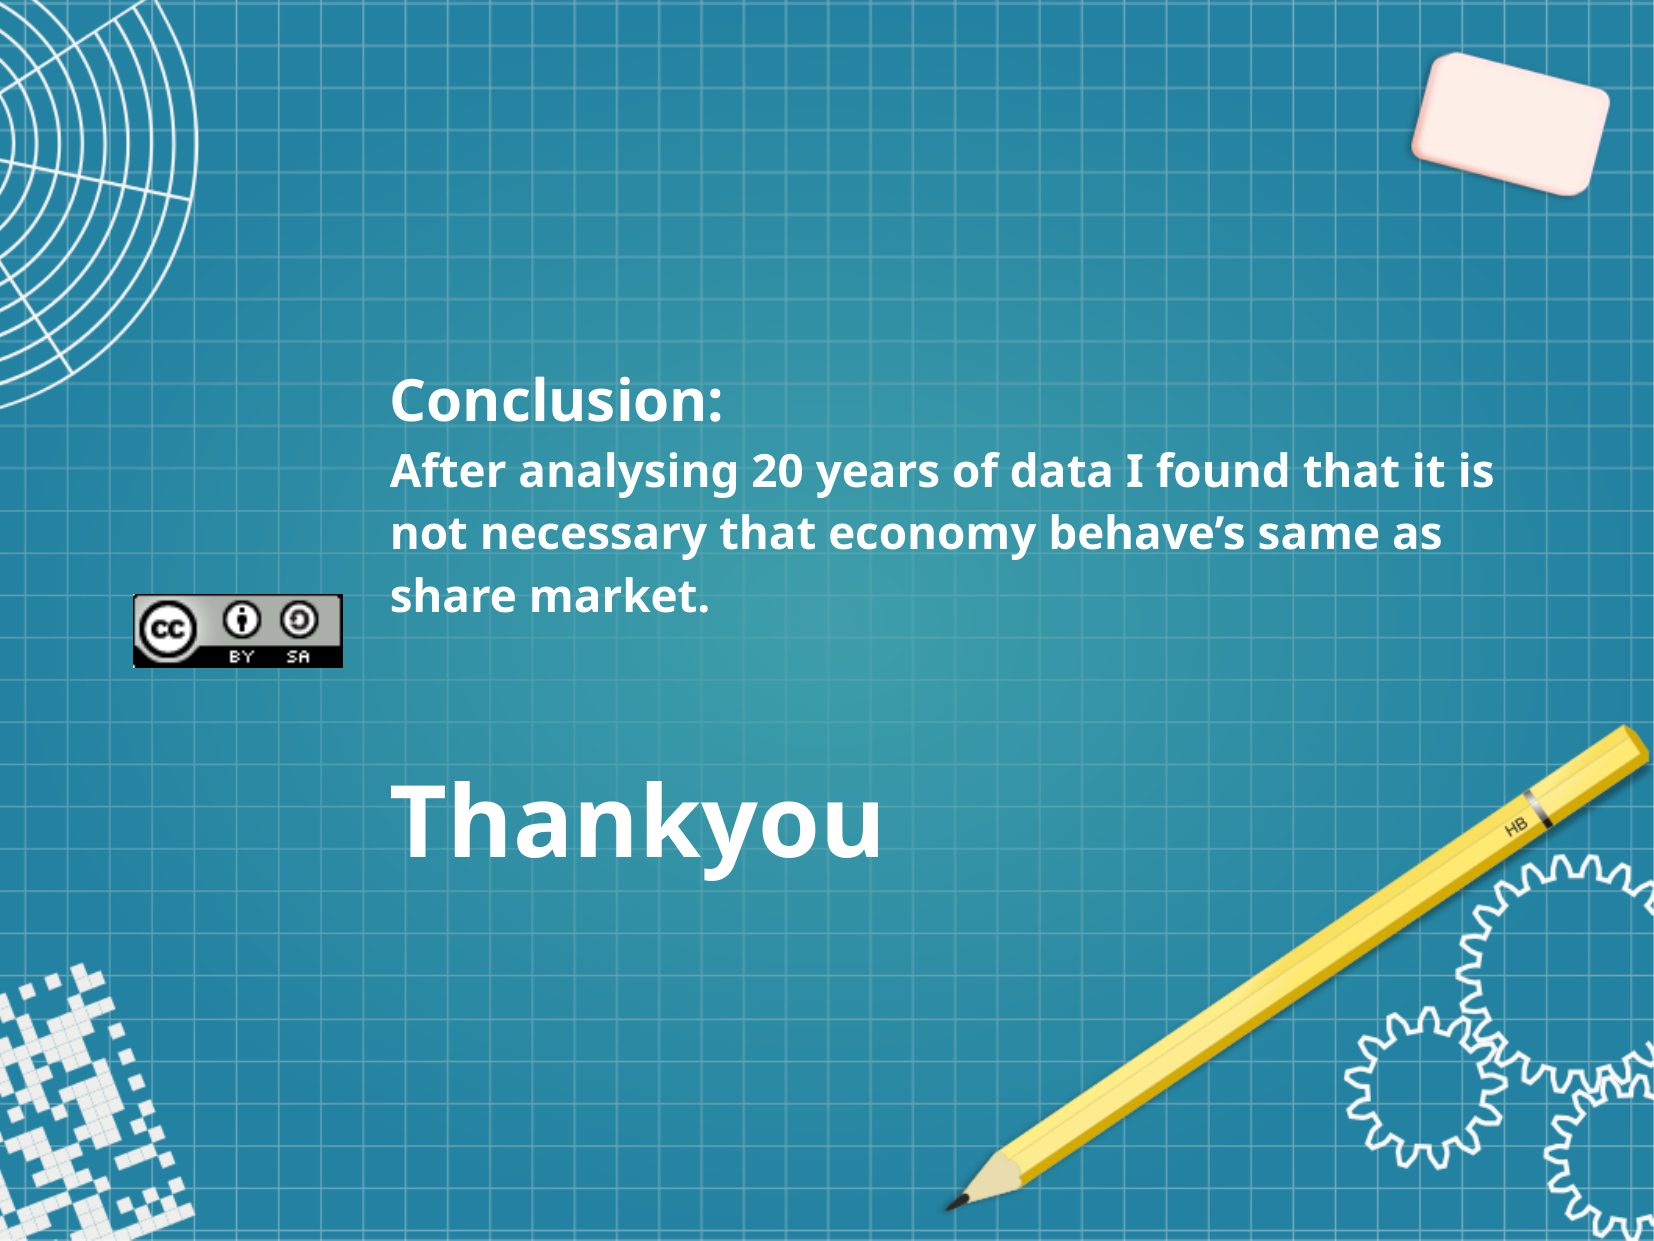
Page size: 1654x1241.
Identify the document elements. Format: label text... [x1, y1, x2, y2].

title Conclusion: After analysing 20 years of data I found that it is not necessary that economy behave’s same as share market. Thankyou [389, 346, 1571, 901]
picture [0, 0, 1654, 1241]
